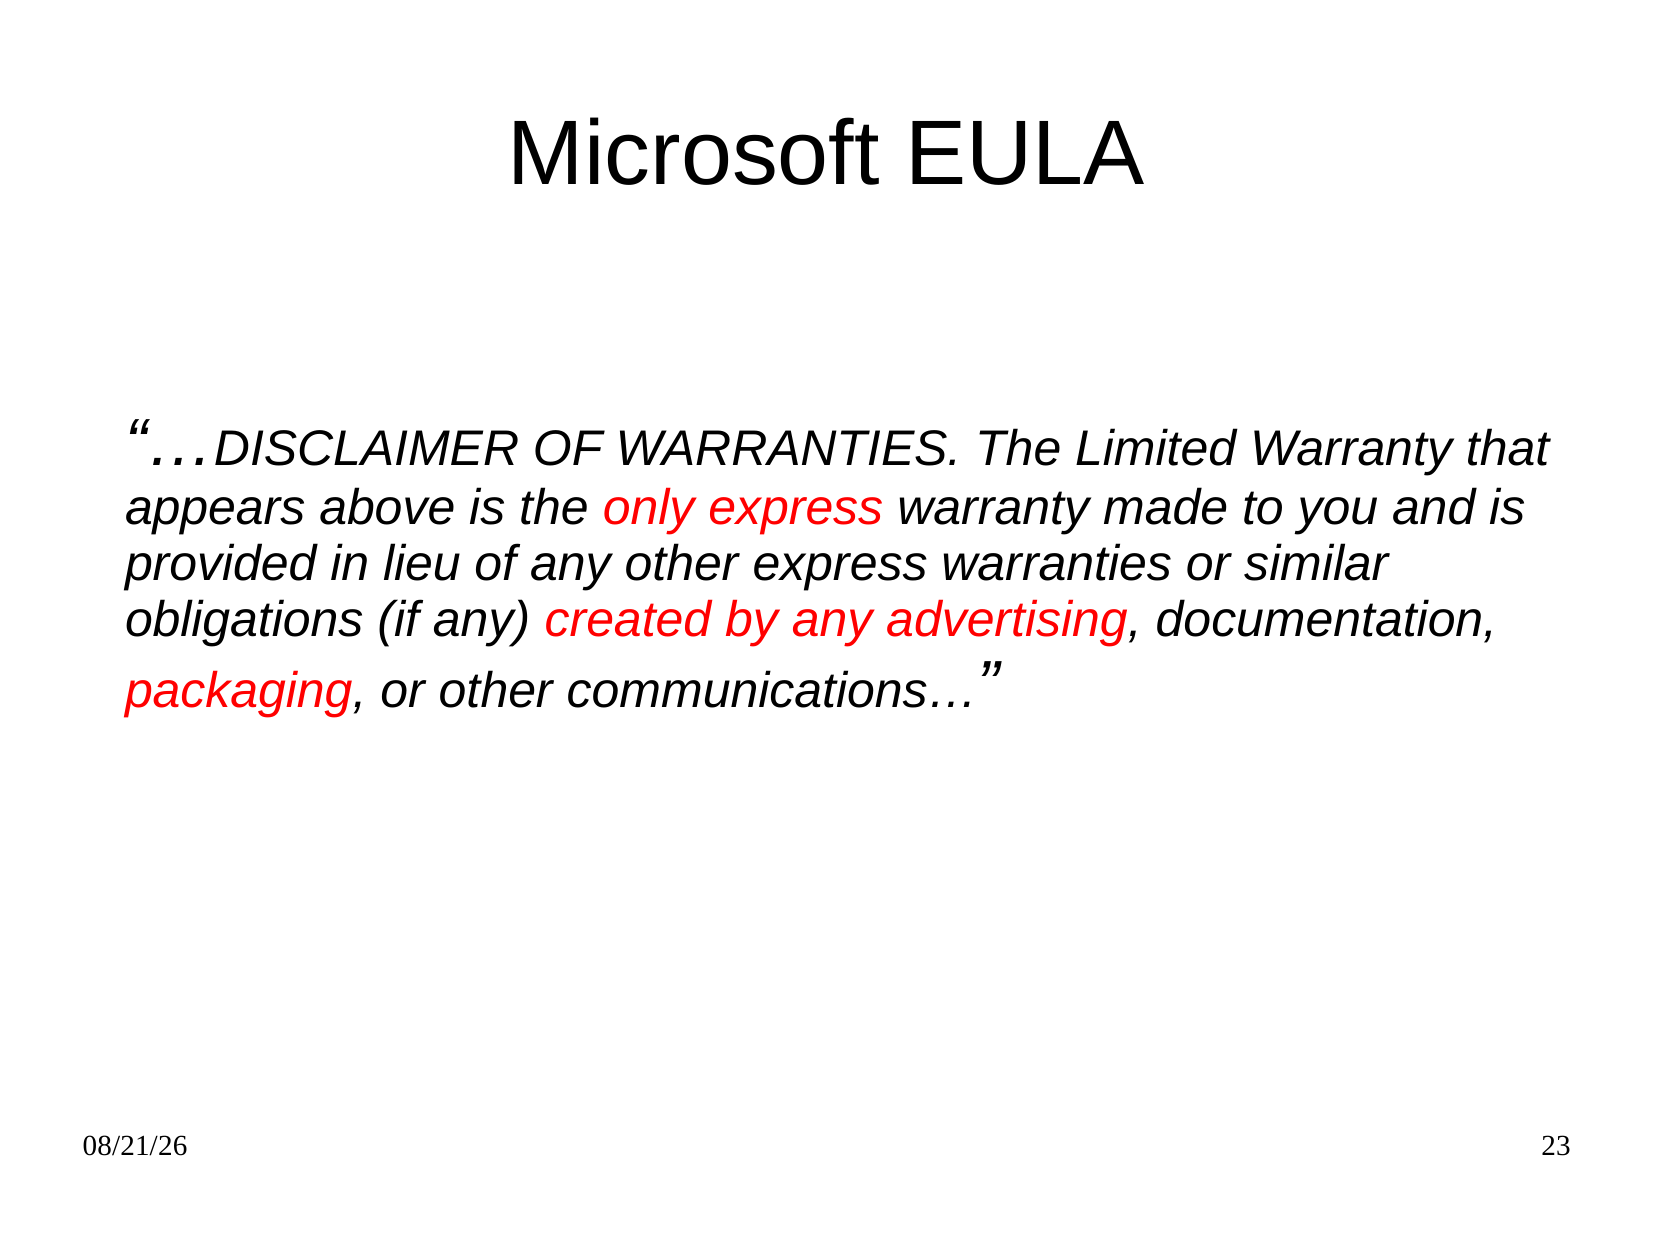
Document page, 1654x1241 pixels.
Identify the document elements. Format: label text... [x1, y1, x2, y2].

text_box “…DISCLAIMER OF WARRANTIES. The Limited Warranty that appears above is the only express warranty made to you and is provided in lieu of any other express warranties or similar obligations (if any) created by any advertising, documentation, packaging, or other communications…” [110, 397, 1599, 730]
title Microsoft EULA [82, 49, 1571, 257]
